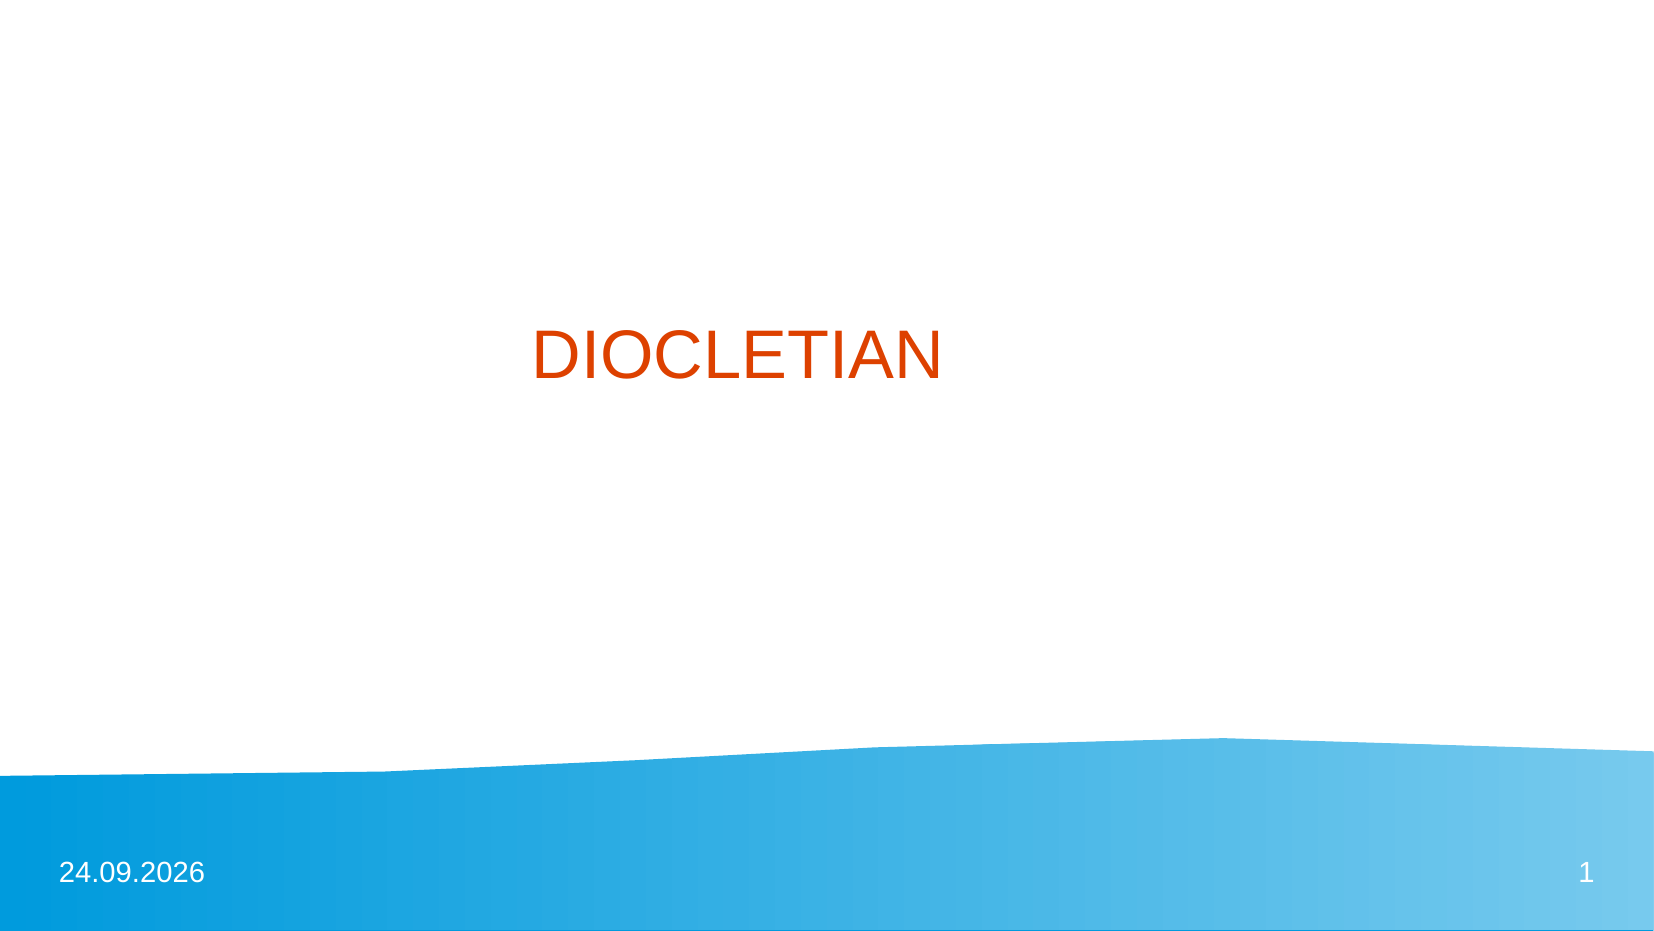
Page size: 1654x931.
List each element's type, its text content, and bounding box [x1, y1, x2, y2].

title DIOCLETIAN [0, 265, 1477, 443]
